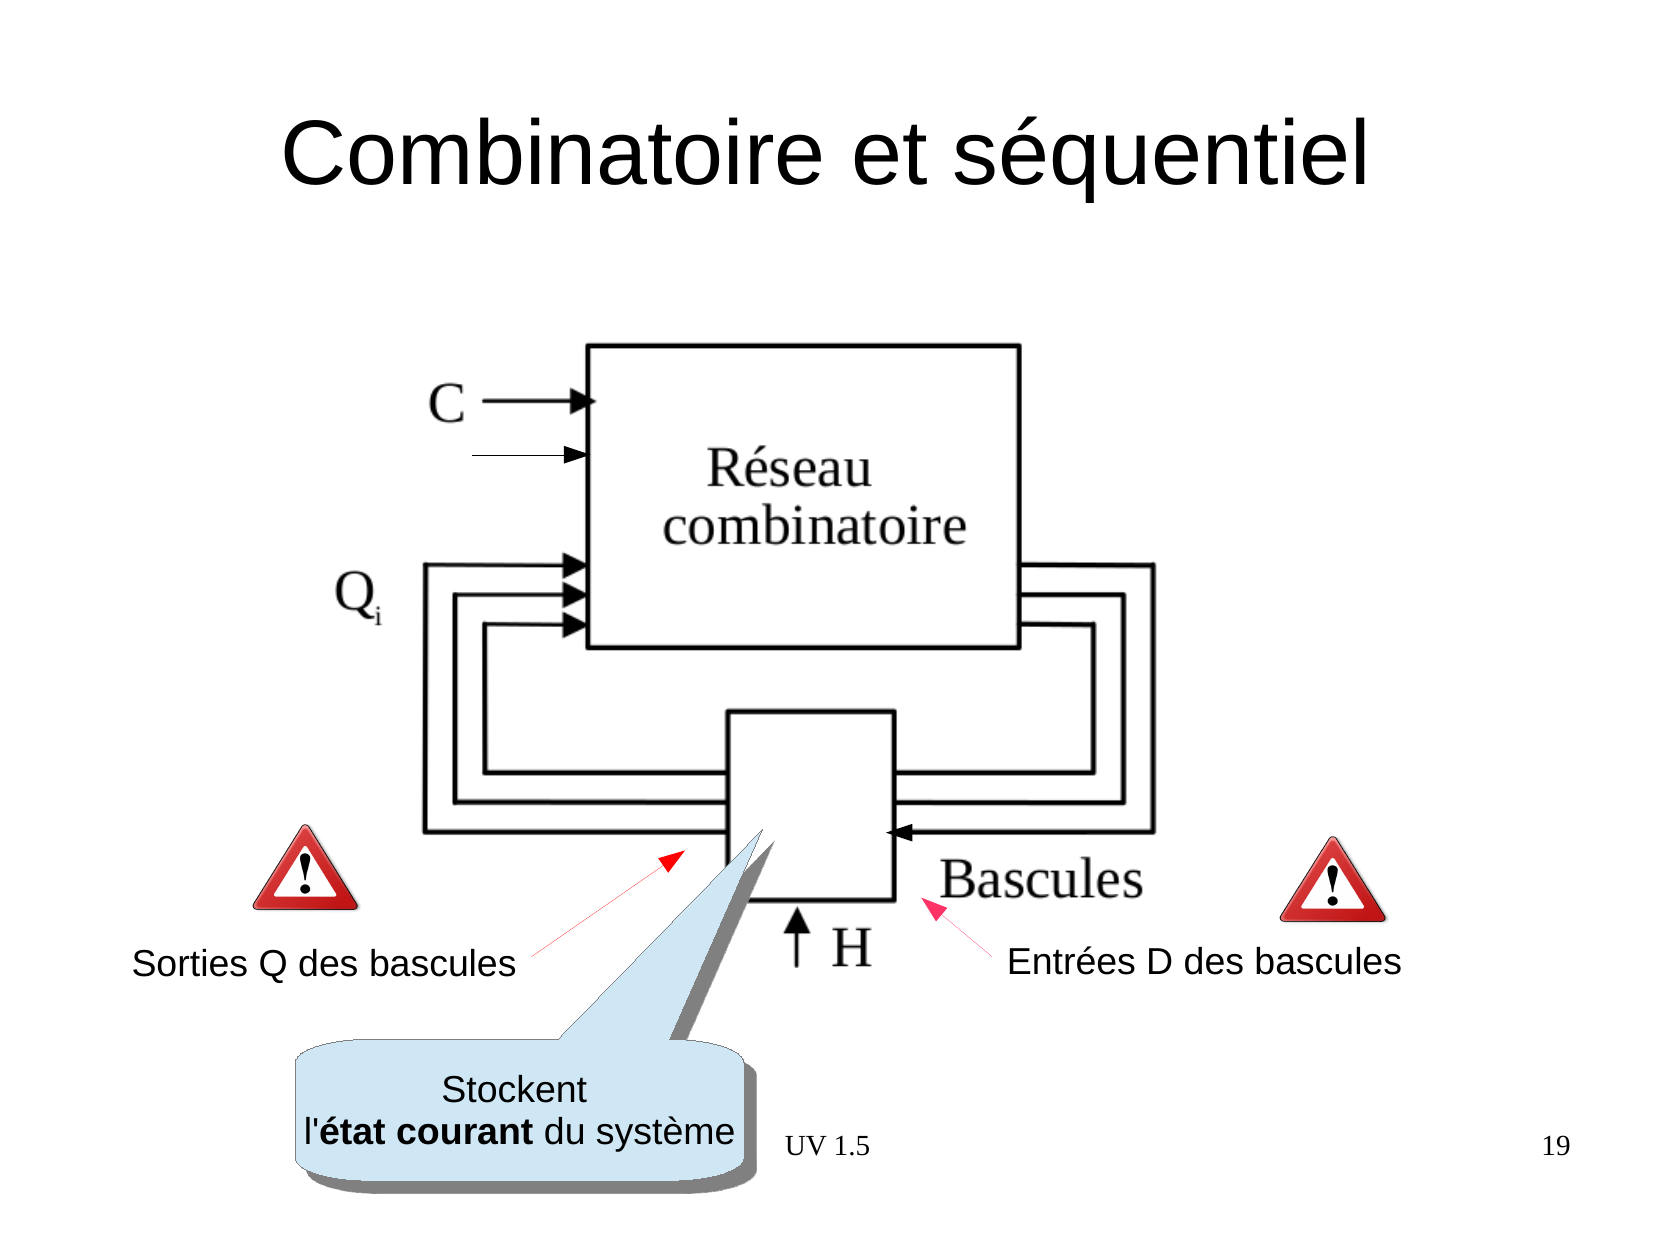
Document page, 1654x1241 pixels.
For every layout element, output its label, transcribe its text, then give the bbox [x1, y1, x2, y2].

text_box Stockent l'état courant du système [295, 829, 763, 1182]
text_box Sorties Q des bascules [116, 935, 532, 993]
title Combinatoire et séquentiel [82, 49, 1571, 257]
text_box Entrées D des bascules [992, 933, 1418, 990]
picture [248, 286, 1416, 1004]
